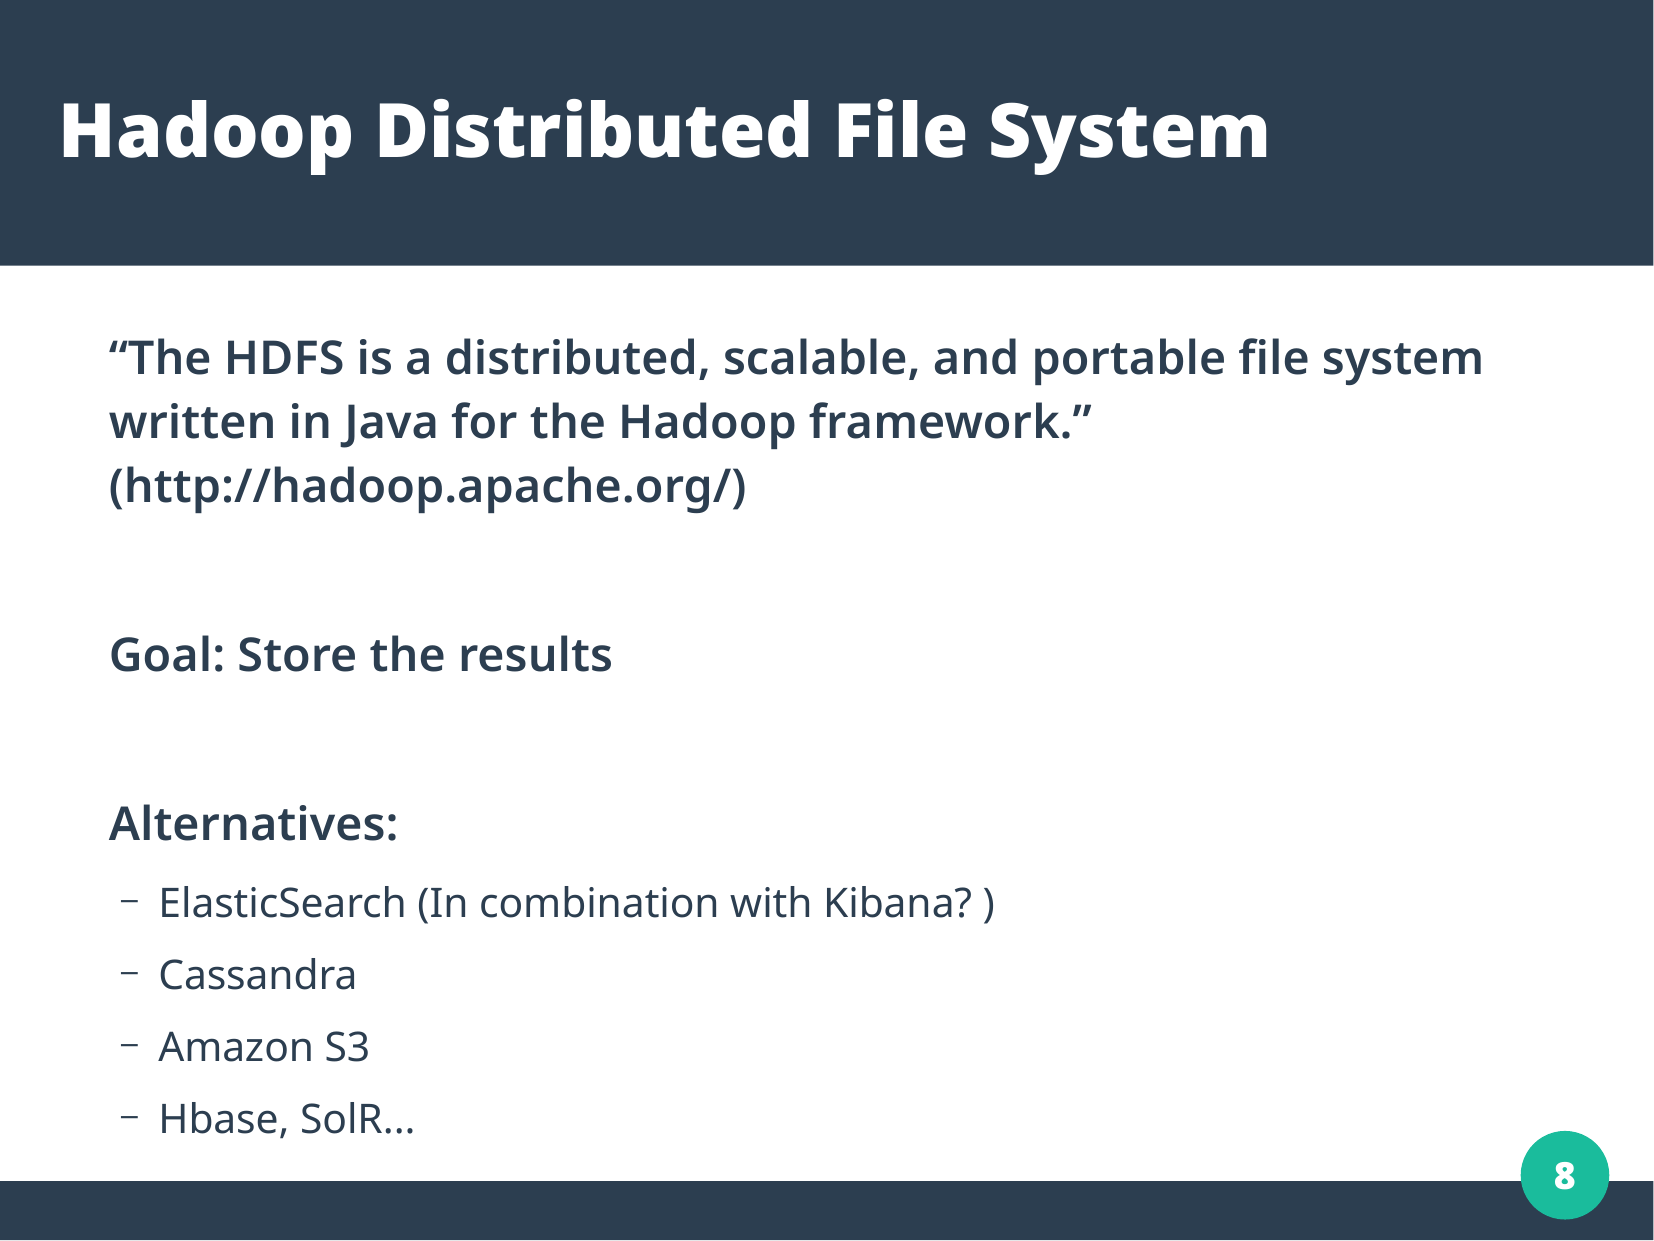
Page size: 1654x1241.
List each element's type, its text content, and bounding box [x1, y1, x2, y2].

list “The HDFS is a distributed, scalable, and portable file system written in Java for the Hadoop framework.” (http://hadoop.apache.org/) Goal: Store the results Alternatives: ElasticSearch (In combination with Kibana? ) Cassandra Amazon S3 Hbase, SolR... [59, 324, 1595, 1152]
title Hadoop Distributed File System [59, 49, 1595, 207]
